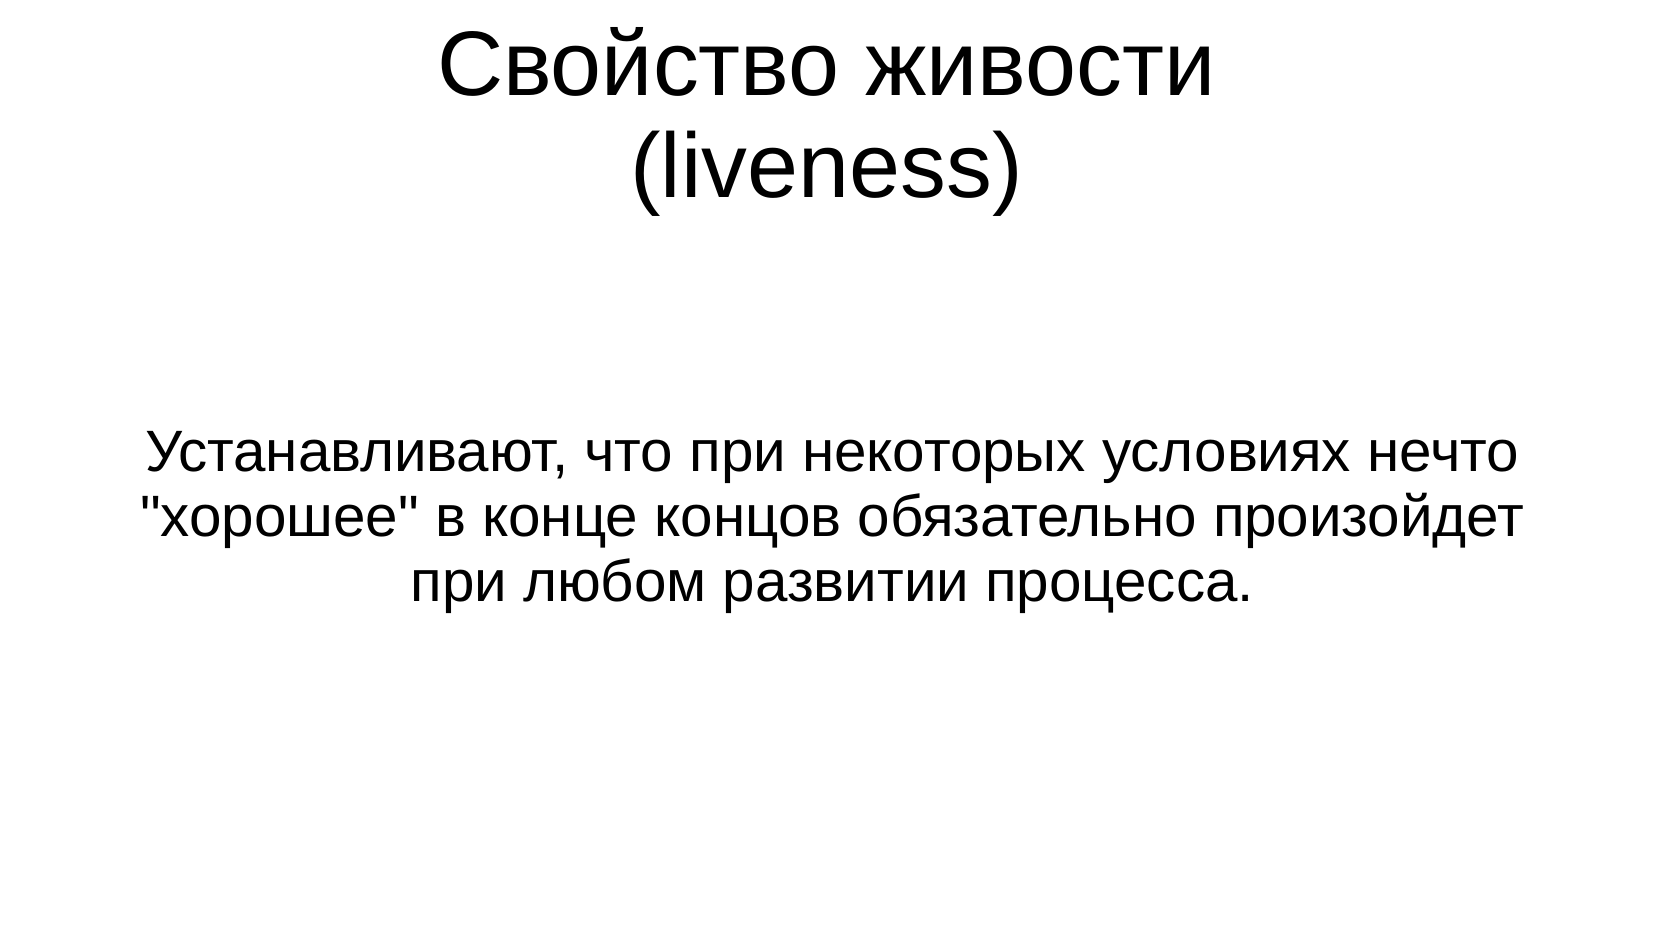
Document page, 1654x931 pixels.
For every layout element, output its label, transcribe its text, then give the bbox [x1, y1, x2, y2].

title Устанавливают, что при некоторых условиях нечто "хорошее" в конце концов обязательно произойдет при любом развитии процесса. [88, 418, 1577, 614]
title Свойство живости (liveness) [82, 12, 1571, 218]
